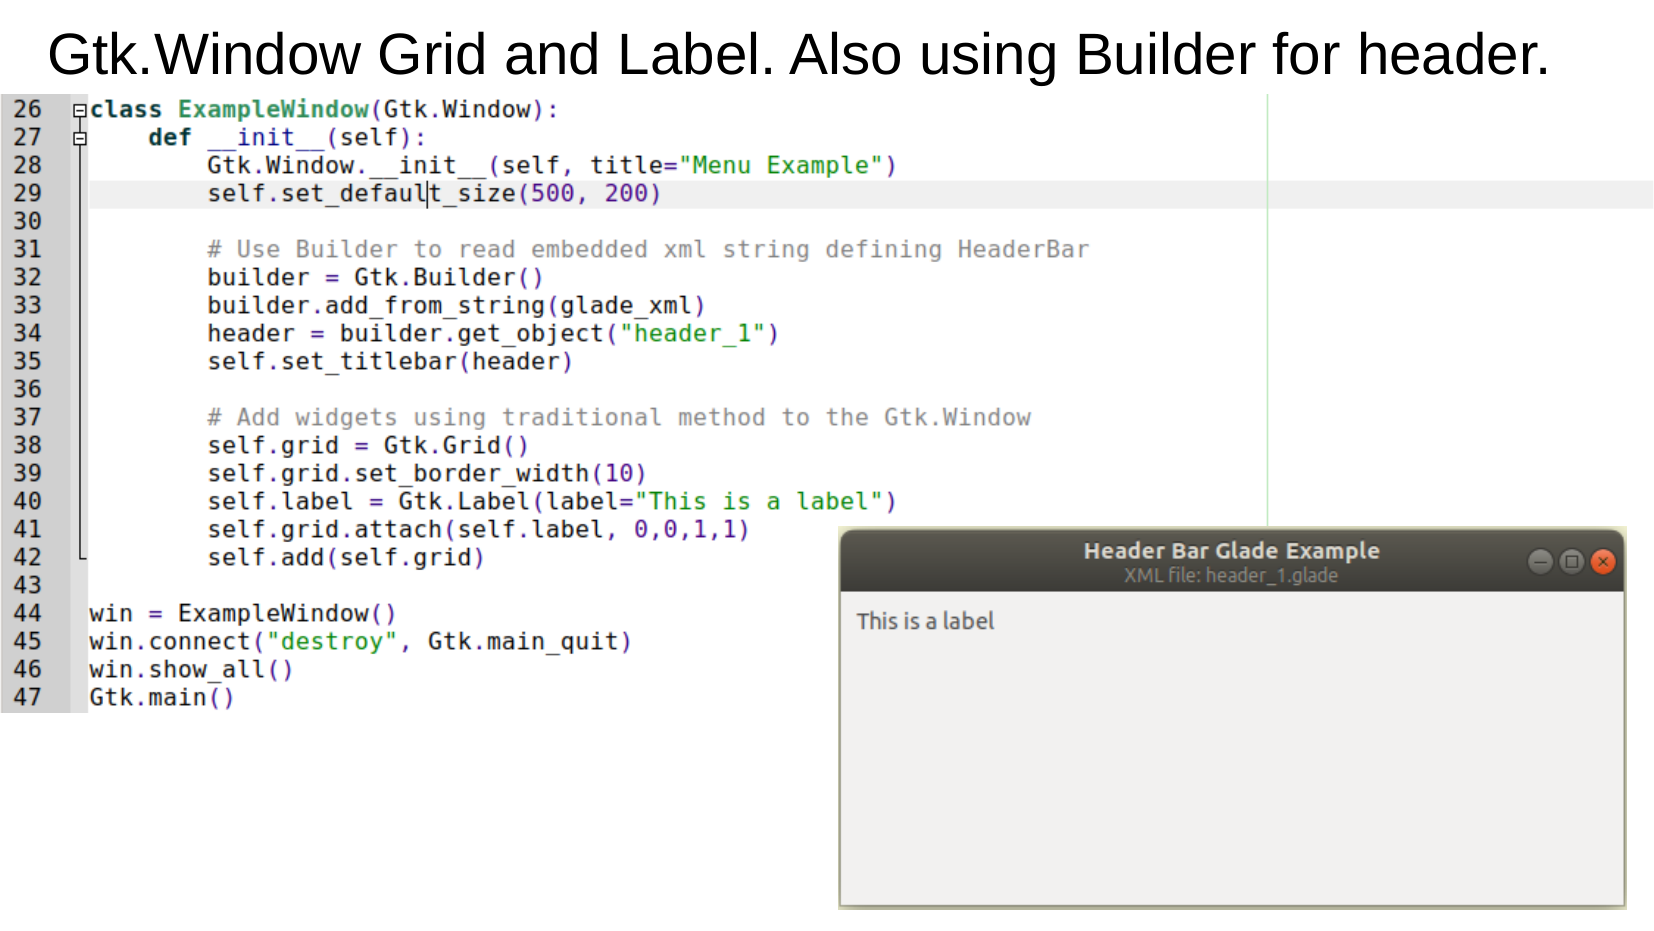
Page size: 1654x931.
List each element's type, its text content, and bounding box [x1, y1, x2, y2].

picture [0, 94, 1654, 910]
title Gtk.Window Grid and Label. Also using Builder for header. [47, 16, 1571, 92]
